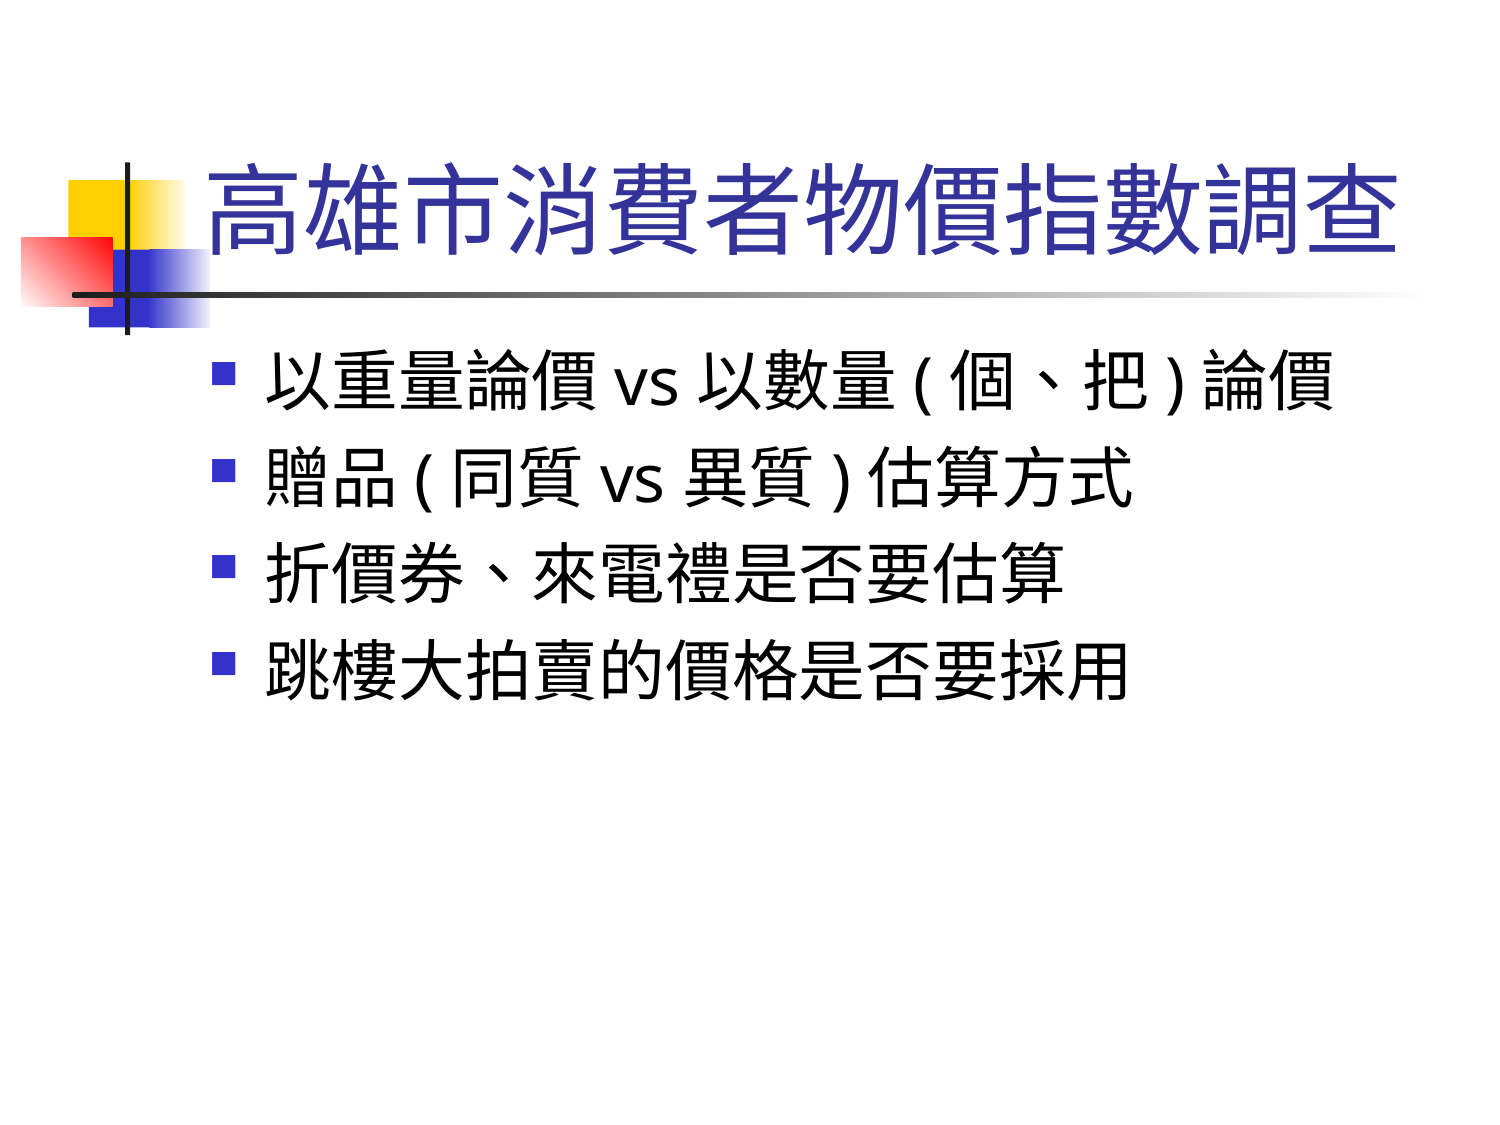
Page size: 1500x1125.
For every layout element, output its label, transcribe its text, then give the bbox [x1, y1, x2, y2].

list 以重量論價vs以數量(個、把)論價 贈品(同質vs異質)估算方式 折價券、來電禮是否要估算 跳樓大拍賣的價格是否要採用 [193, 331, 1469, 1007]
title 高雄市消費者物價指數調查 [188, 35, 1468, 276]
